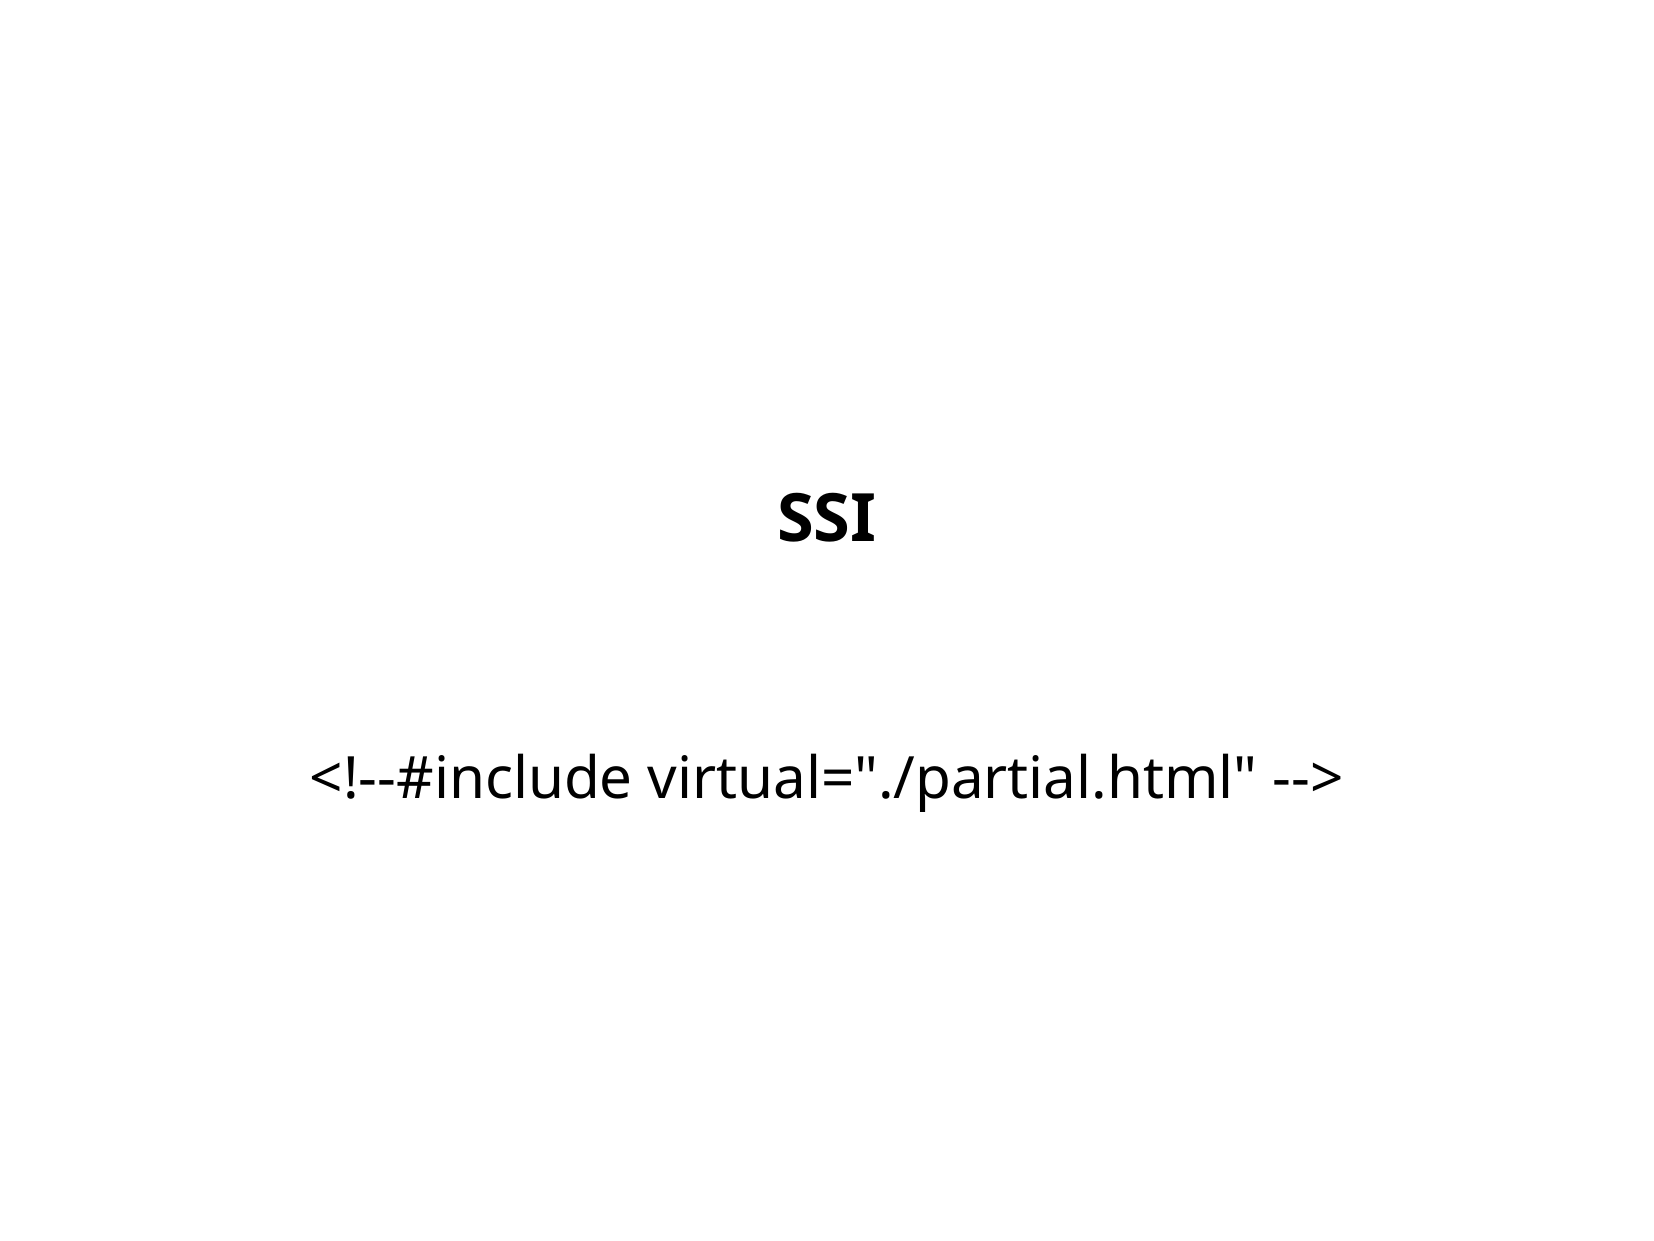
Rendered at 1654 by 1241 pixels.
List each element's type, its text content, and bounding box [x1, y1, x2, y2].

subtitle SSI <!--#include virtual="./partial.html" --> [82, 140, 1571, 1101]
